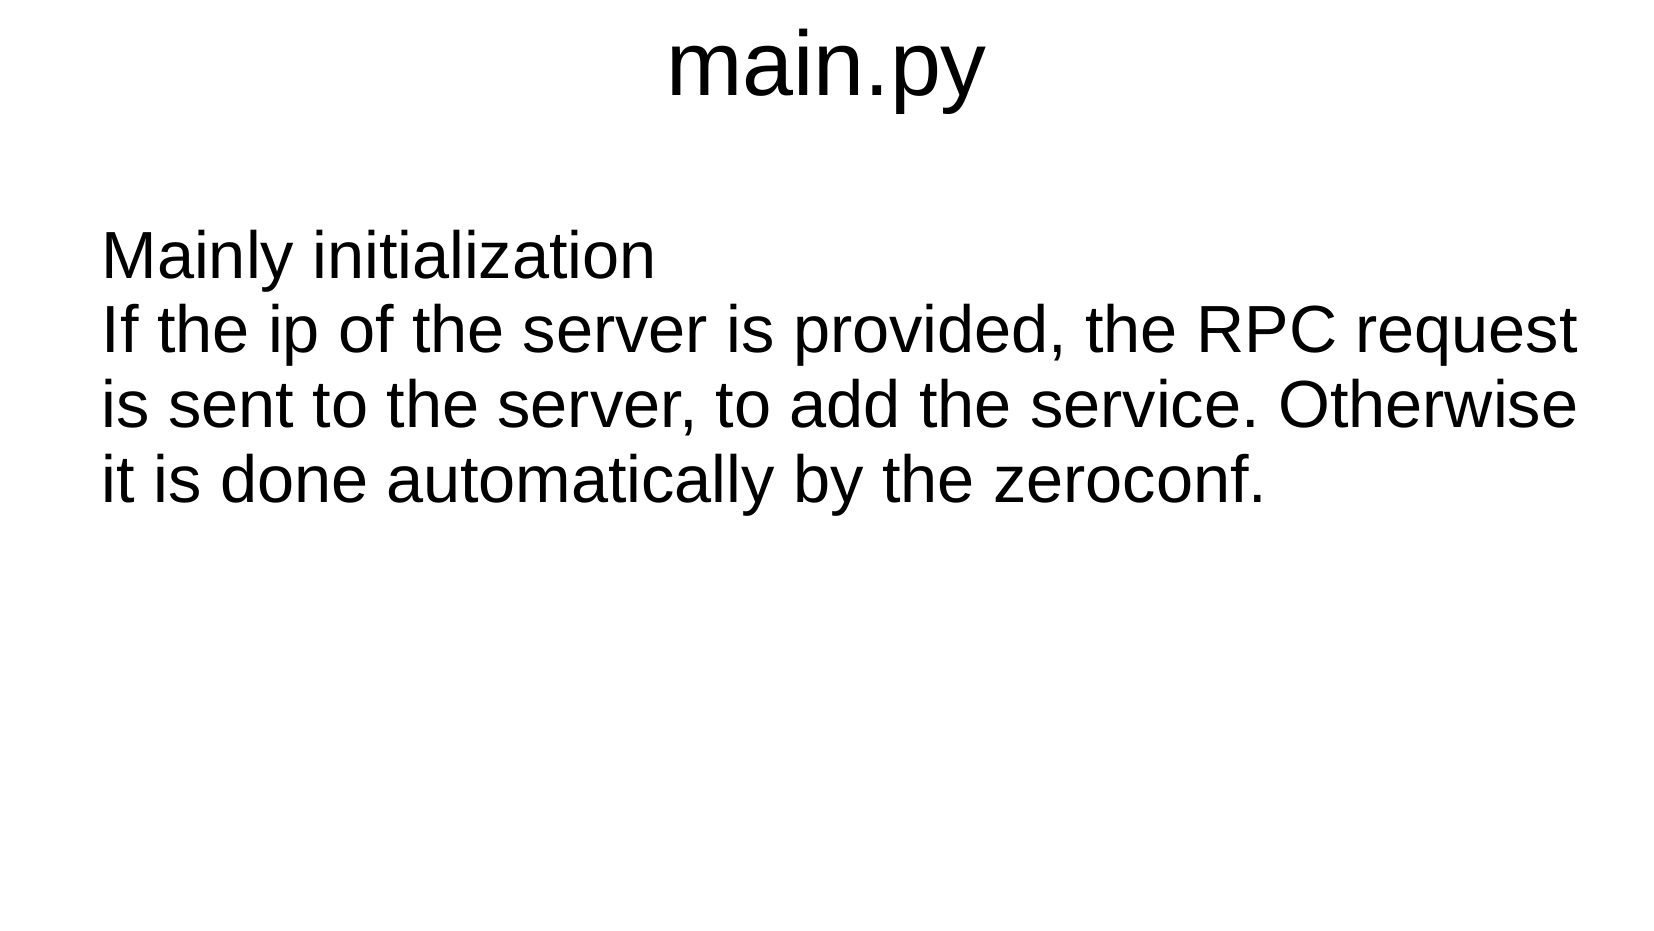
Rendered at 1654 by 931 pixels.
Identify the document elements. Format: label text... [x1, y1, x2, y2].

title main.py [82, 12, 1571, 218]
subtitle Mainly initialization If the ip of the server is provided, the RPC request is sent to the server, to add the service. Otherwise it is done automatically by the zeroconf. [101, 217, 1591, 758]
